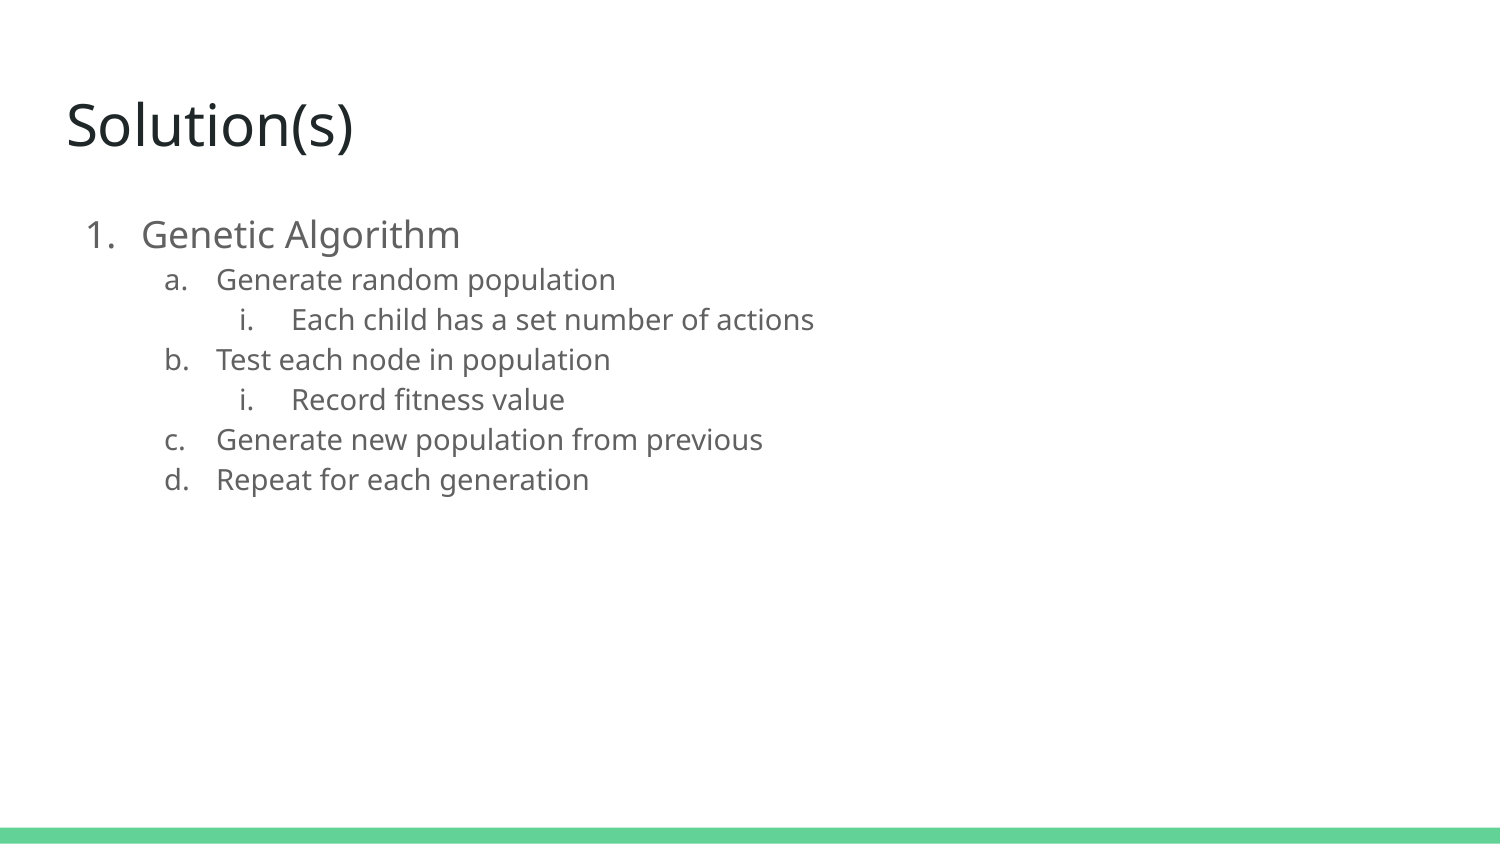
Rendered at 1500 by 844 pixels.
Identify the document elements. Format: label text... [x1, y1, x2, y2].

title Solution(s) [51, 72, 1449, 167]
list Genetic Algorithm Generate random population Each child has a set number of actions Test each node in population Record fitness value Generate new population from previous Repeat for each generation [51, 189, 1449, 750]
